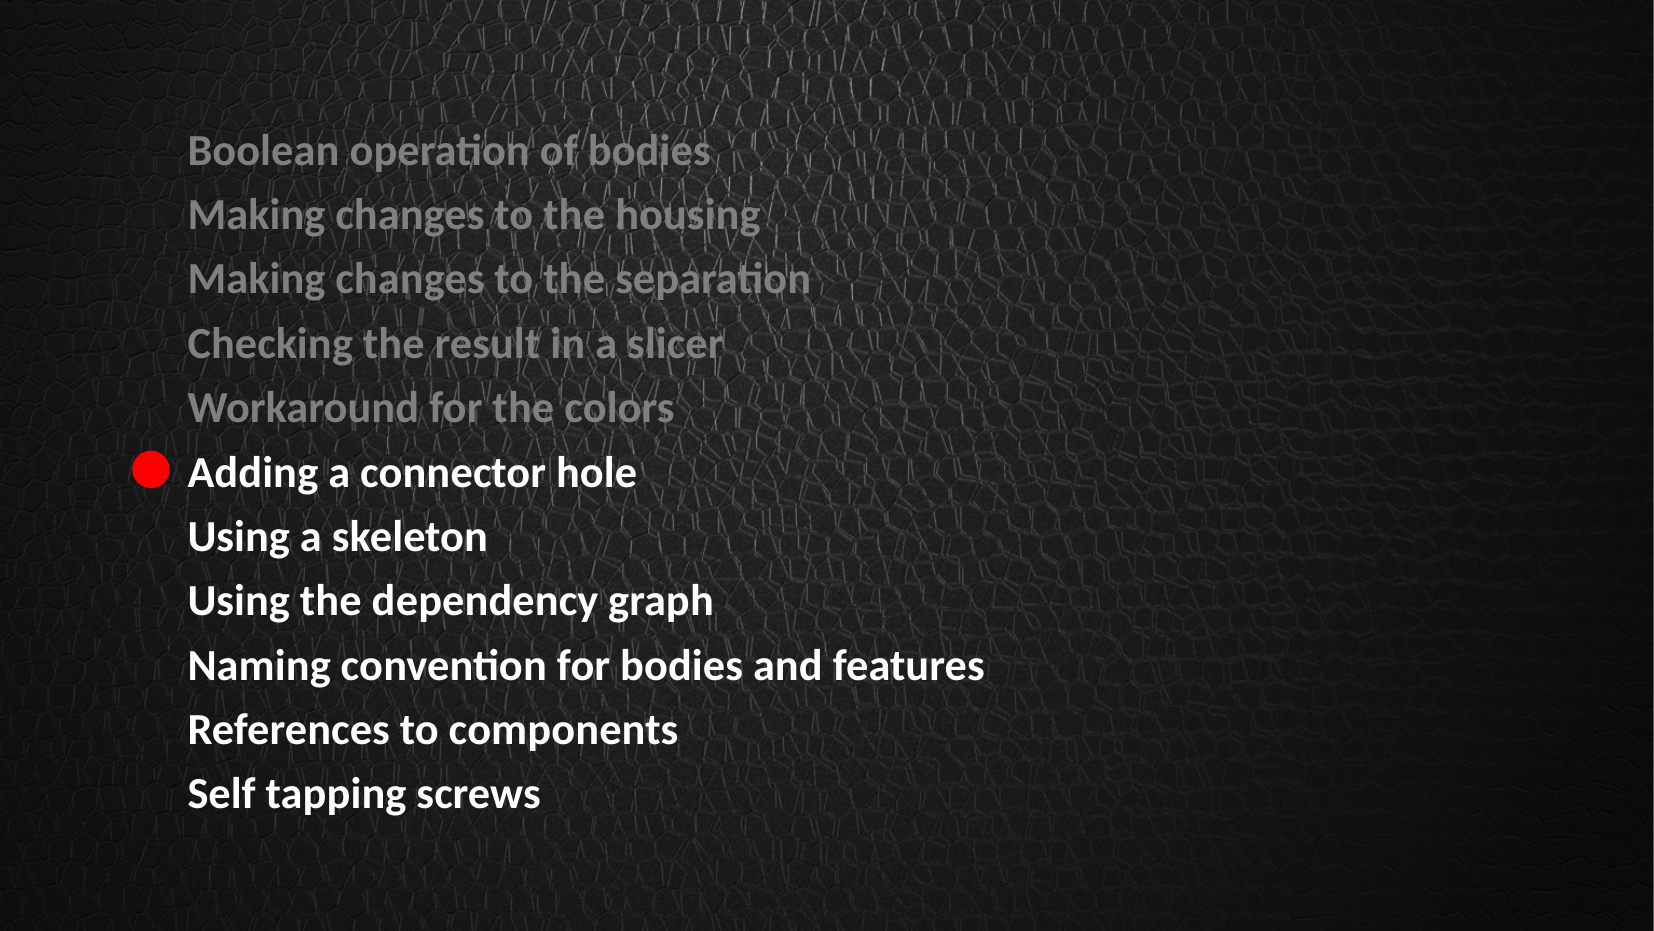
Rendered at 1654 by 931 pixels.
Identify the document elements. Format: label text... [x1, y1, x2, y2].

text_box [132, 450, 170, 489]
picture [0, 0, 1654, 931]
list Boolean operation of bodies Making changes to the housing Making changes to the separation Checking the result in a slicer Workaround for the colors Adding a connector hole Using a skeleton Using the dependency graph Naming convention for bodies and features References to components Self tapping screws [187, 131, 1576, 826]
